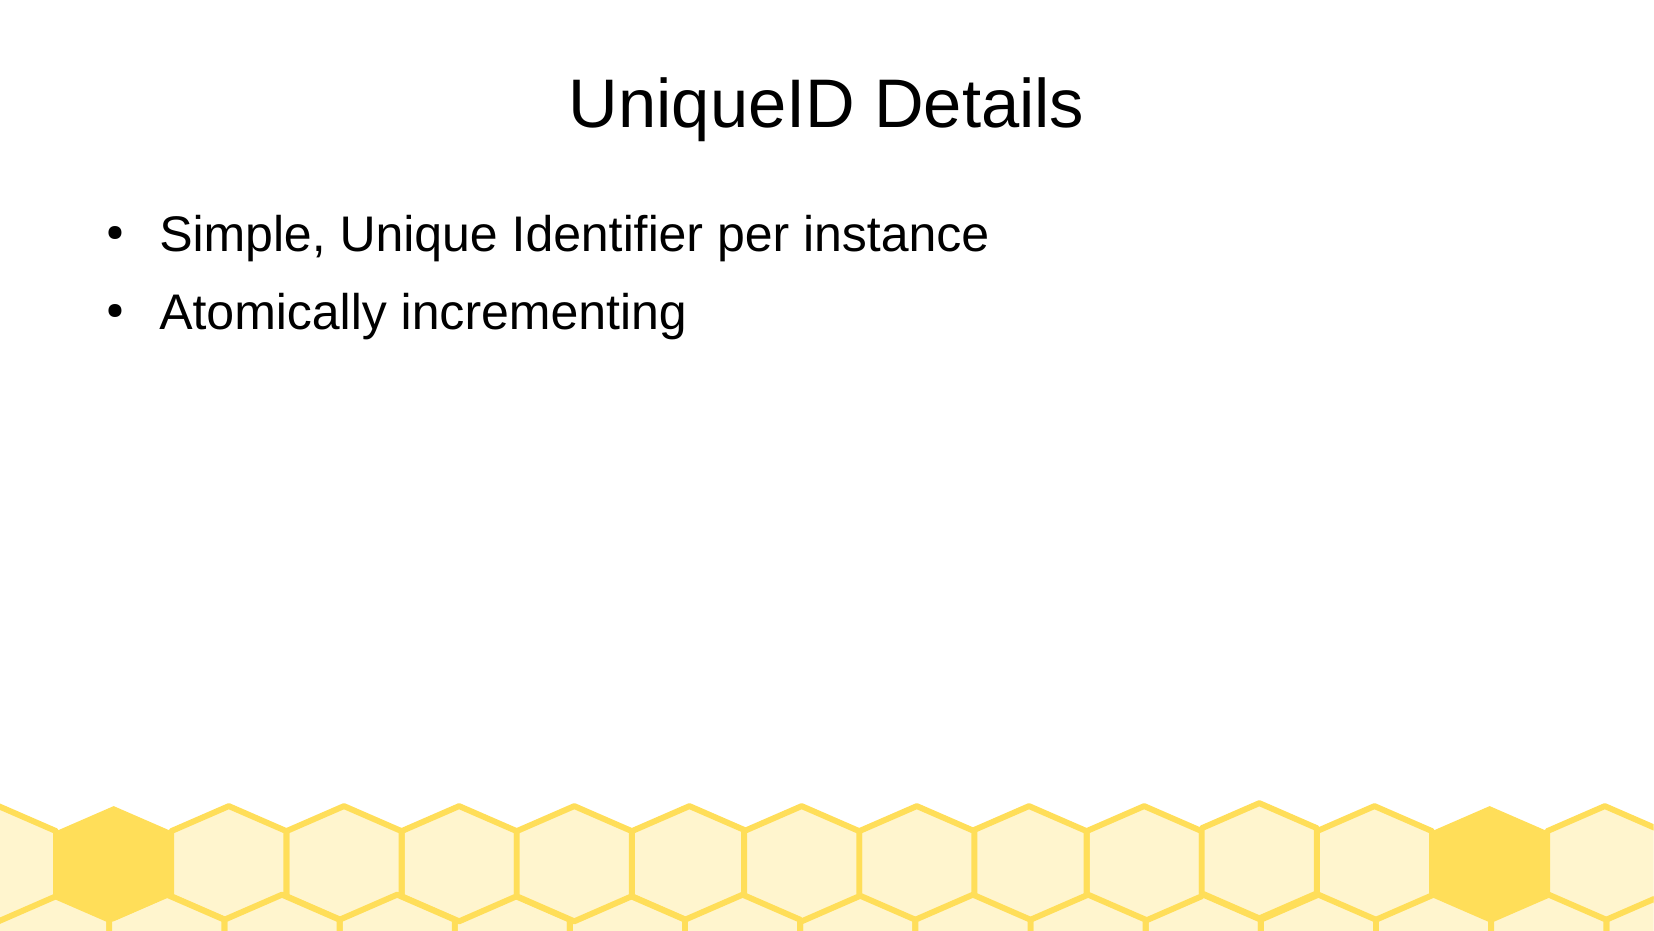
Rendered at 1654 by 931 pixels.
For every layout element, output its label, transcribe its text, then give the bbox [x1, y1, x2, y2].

list Simple, Unique Identifier per instance Atomically incrementing [88, 206, 1565, 739]
title UniqueID Details [88, 29, 1565, 178]
